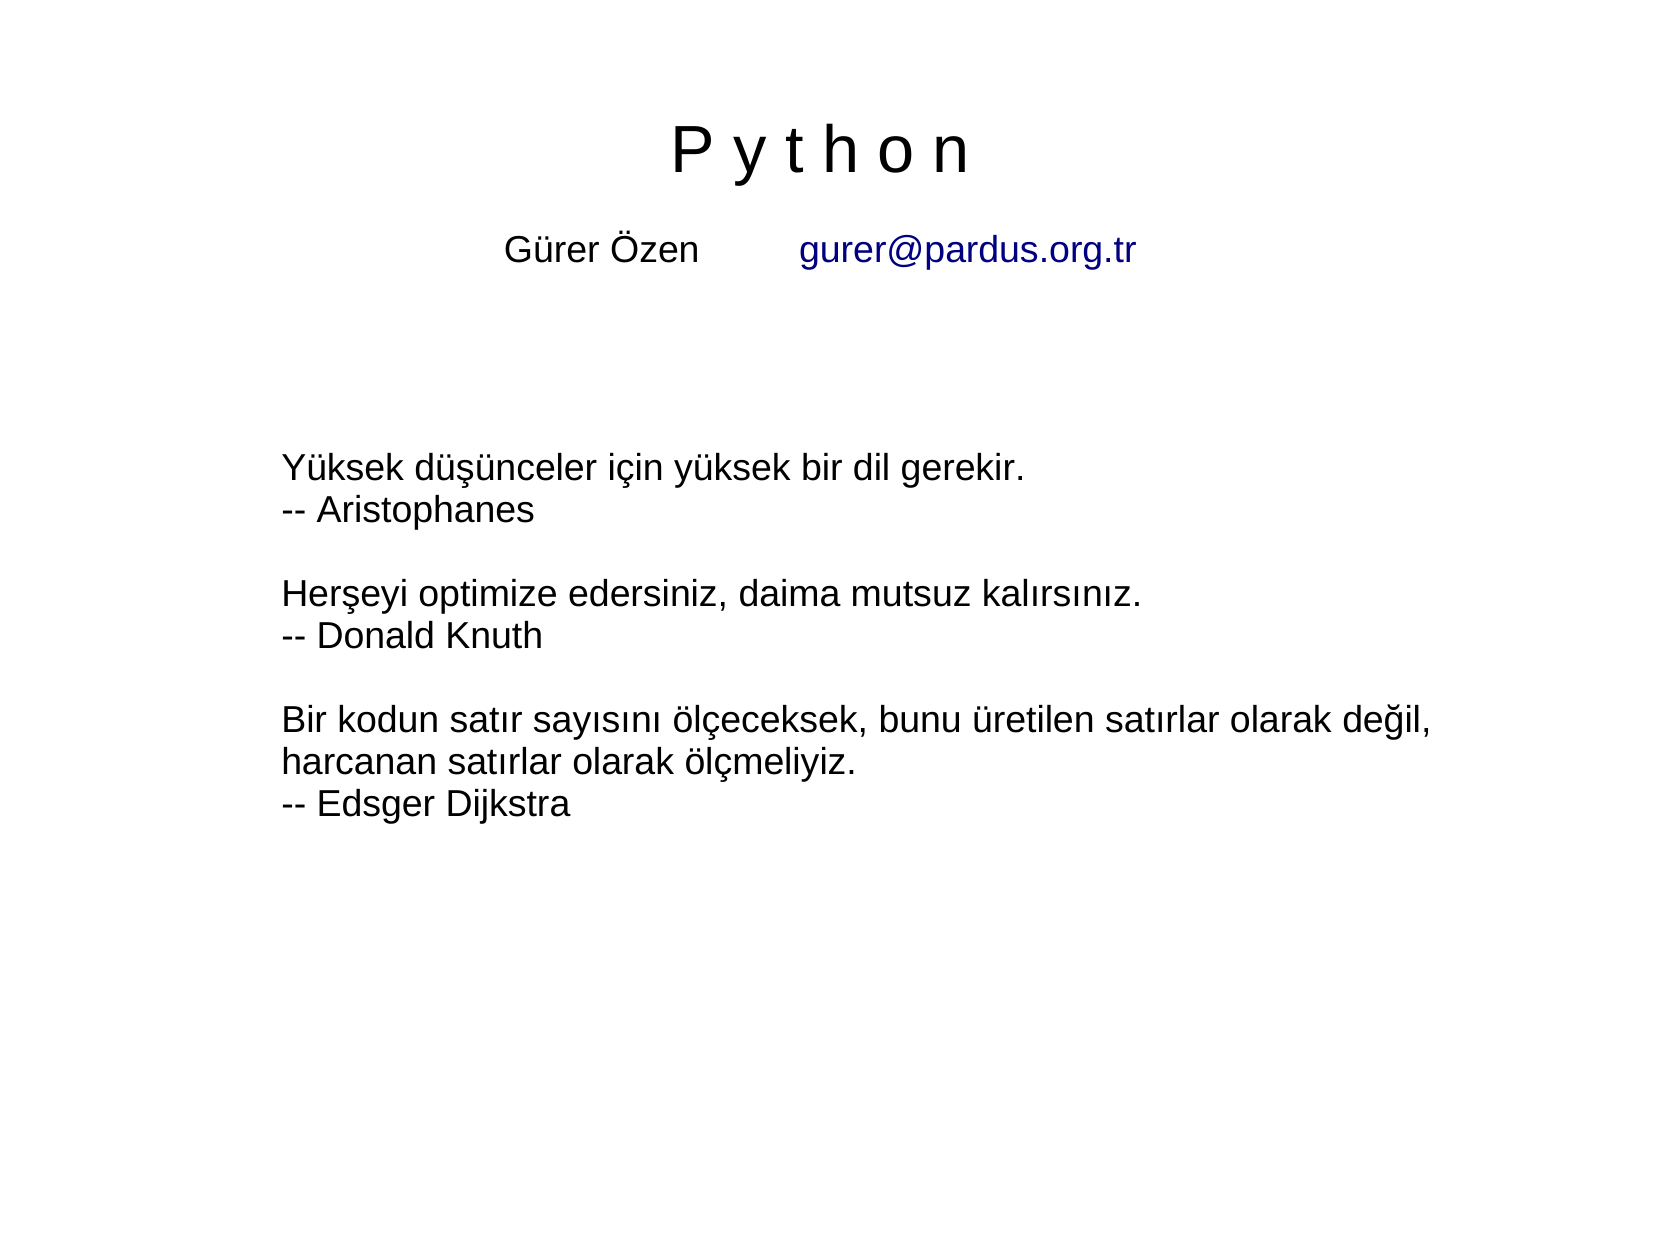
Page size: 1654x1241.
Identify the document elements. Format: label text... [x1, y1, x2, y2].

text_box Yüksek düşünceler için yüksek bir dil gerekir. -- Aristophanes Herşeyi optimize edersiniz, daima mutsuz kalırsınız. -- Donald Knuth Bir kodun satır sayısını ölçeceksek, bunu üretilen satırlar olarak değil, harcanan satırlar olarak ölçmeliyiz. -- Edsger Dijkstra [266, 397, 1447, 1063]
text_box P y t h o n Gürer Özen gurer@pardus.org.tr [489, 104, 1152, 296]
